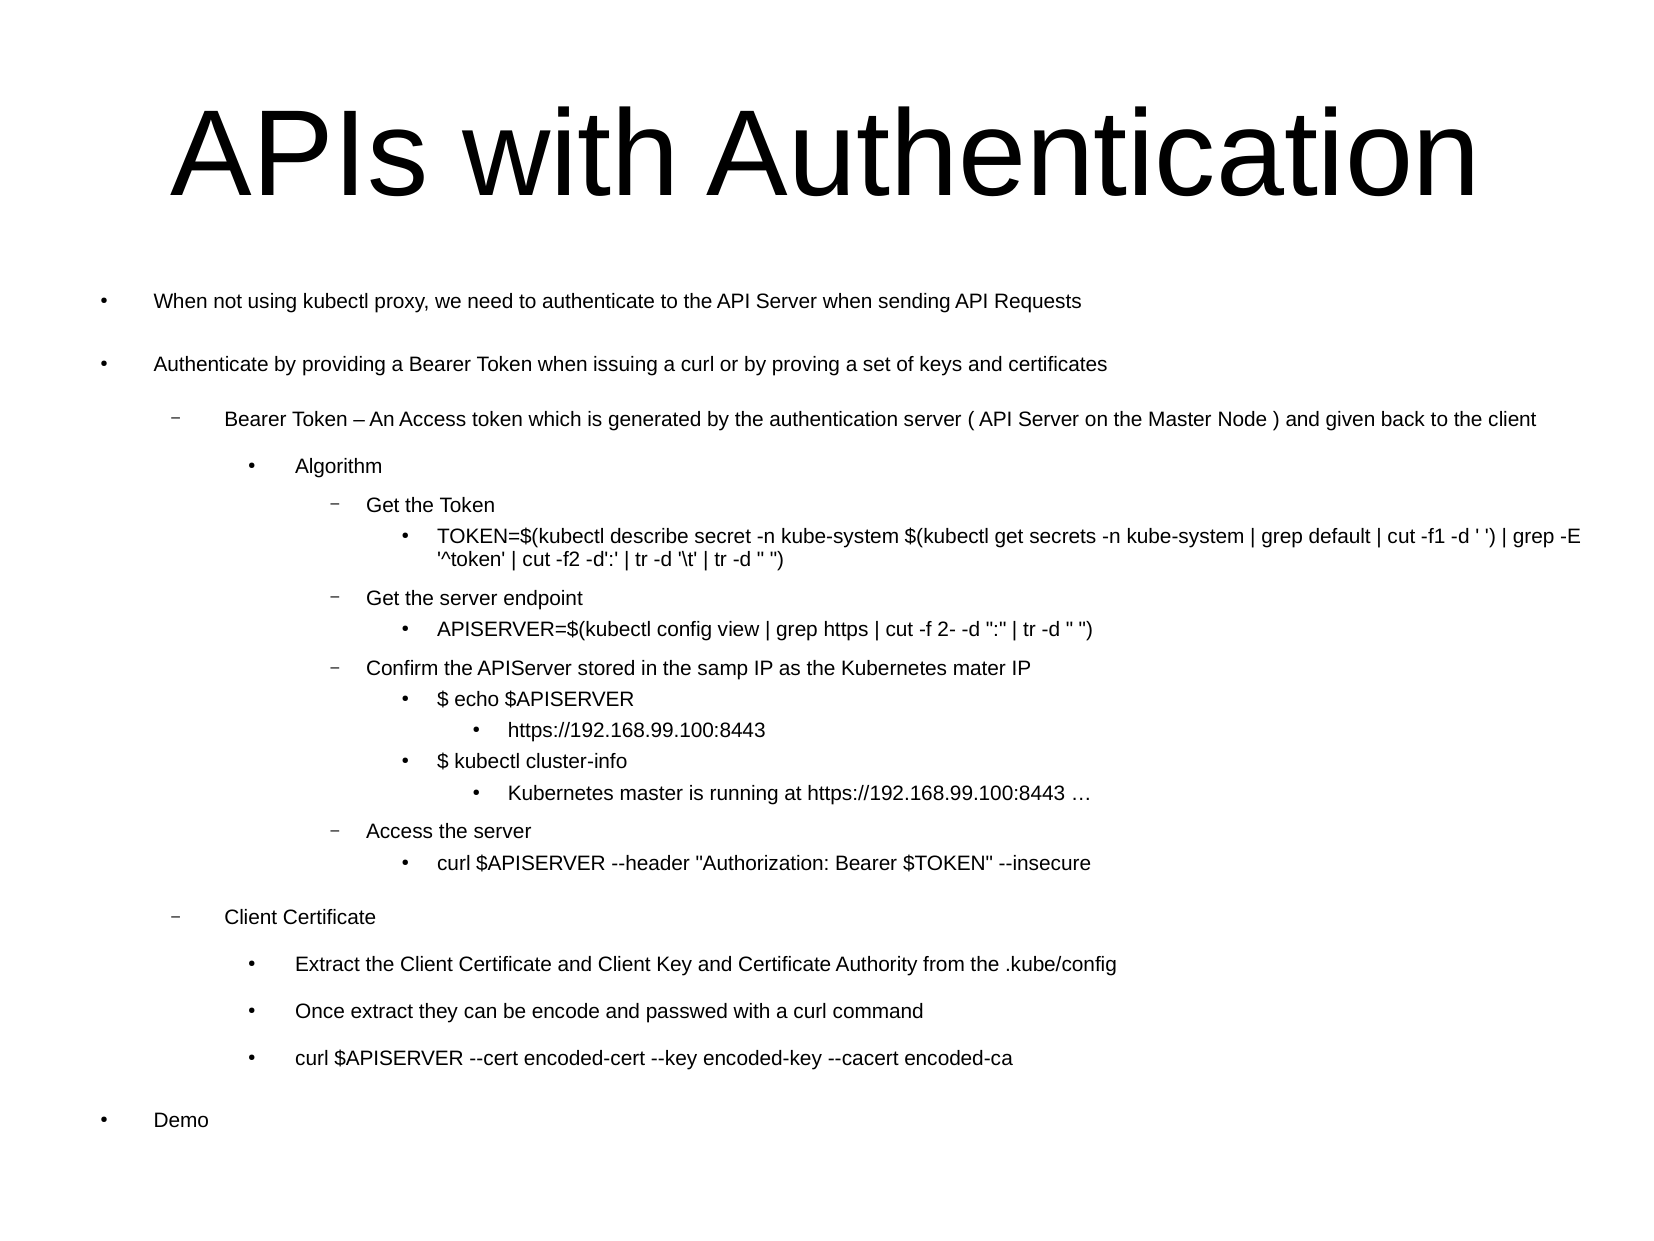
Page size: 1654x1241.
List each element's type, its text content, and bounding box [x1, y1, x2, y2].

list When not using kubectl proxy, we need to authenticate to the API Server when sending API Requests Authenticate by providing a Bearer Token when issuing a curl or by proving a set of keys and certificates Bearer Token – An Access token which is generated by the authentication server ( API Server on the Master Node ) and given back to the client Algorithm Get the Token TOKEN=$(kubectl describe secret -n kube-system $(kubectl get secrets -n kube-system | grep default | cut -f1 -d ' ') | grep -E '^token' | cut -f2 -d':' | tr -d '\t' | tr -d " ") Get the server endpoint APISERVER=$(kubectl config view | grep https | cut -f 2- -d ":" | tr -d " ") Confirm the APIServer stored in the samp IP as the Kubernetes mater IP $ echo $APISERVER https://192.168.99.100:8443 $ kubectl cluster-info Kubernetes master is running at https://192.168.99.100:8443 … Access the server curl $APISERVER --header "Authorization: Bearer $TOKEN" --insecure Client Certificate Extract the Client Certificate and Client Key and Certificate Authority from the .kube/config Once extract they can be encode and passwed with a curl command curl $APISERVER --cert encoded-cert --key encoded-key --cacert encoded-ca Demo [82, 290, 1636, 1216]
title APIs with Authentication [82, 49, 1571, 257]
